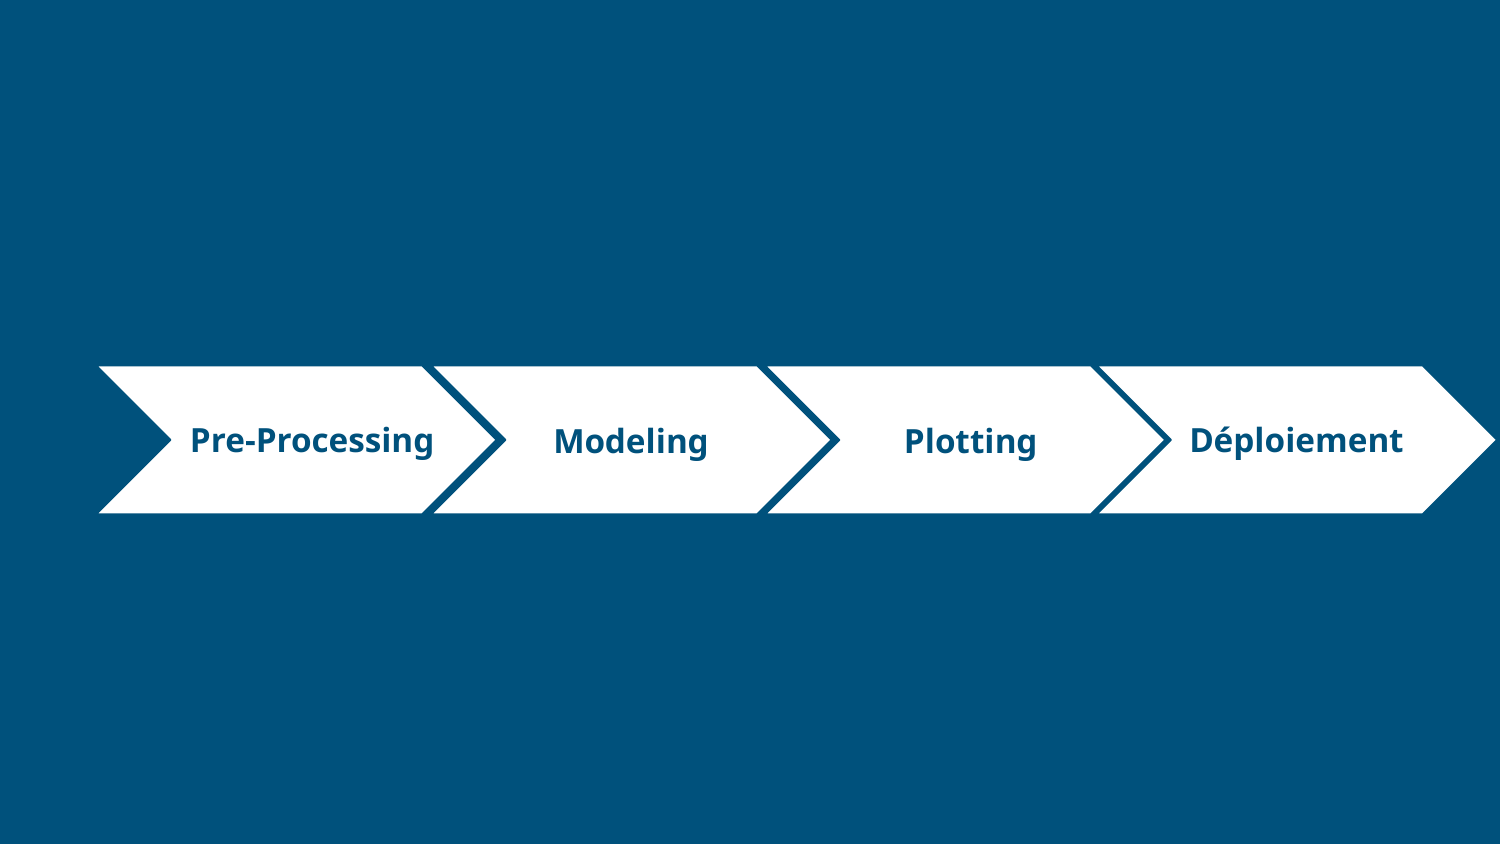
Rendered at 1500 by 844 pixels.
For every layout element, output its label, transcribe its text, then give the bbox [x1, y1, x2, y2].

text_box [473, 416, 483, 464]
text_box [765, 365, 1166, 515]
list Modeling [483, 396, 779, 483]
list Déploiement [1149, 396, 1445, 483]
list Plotting [823, 396, 1119, 483]
text_box [1096, 365, 1497, 515]
text_box [431, 365, 823, 515]
text_box Pre-Processing [152, 404, 473, 475]
text_box [96, 365, 461, 422]
text_box [96, 458, 462, 515]
